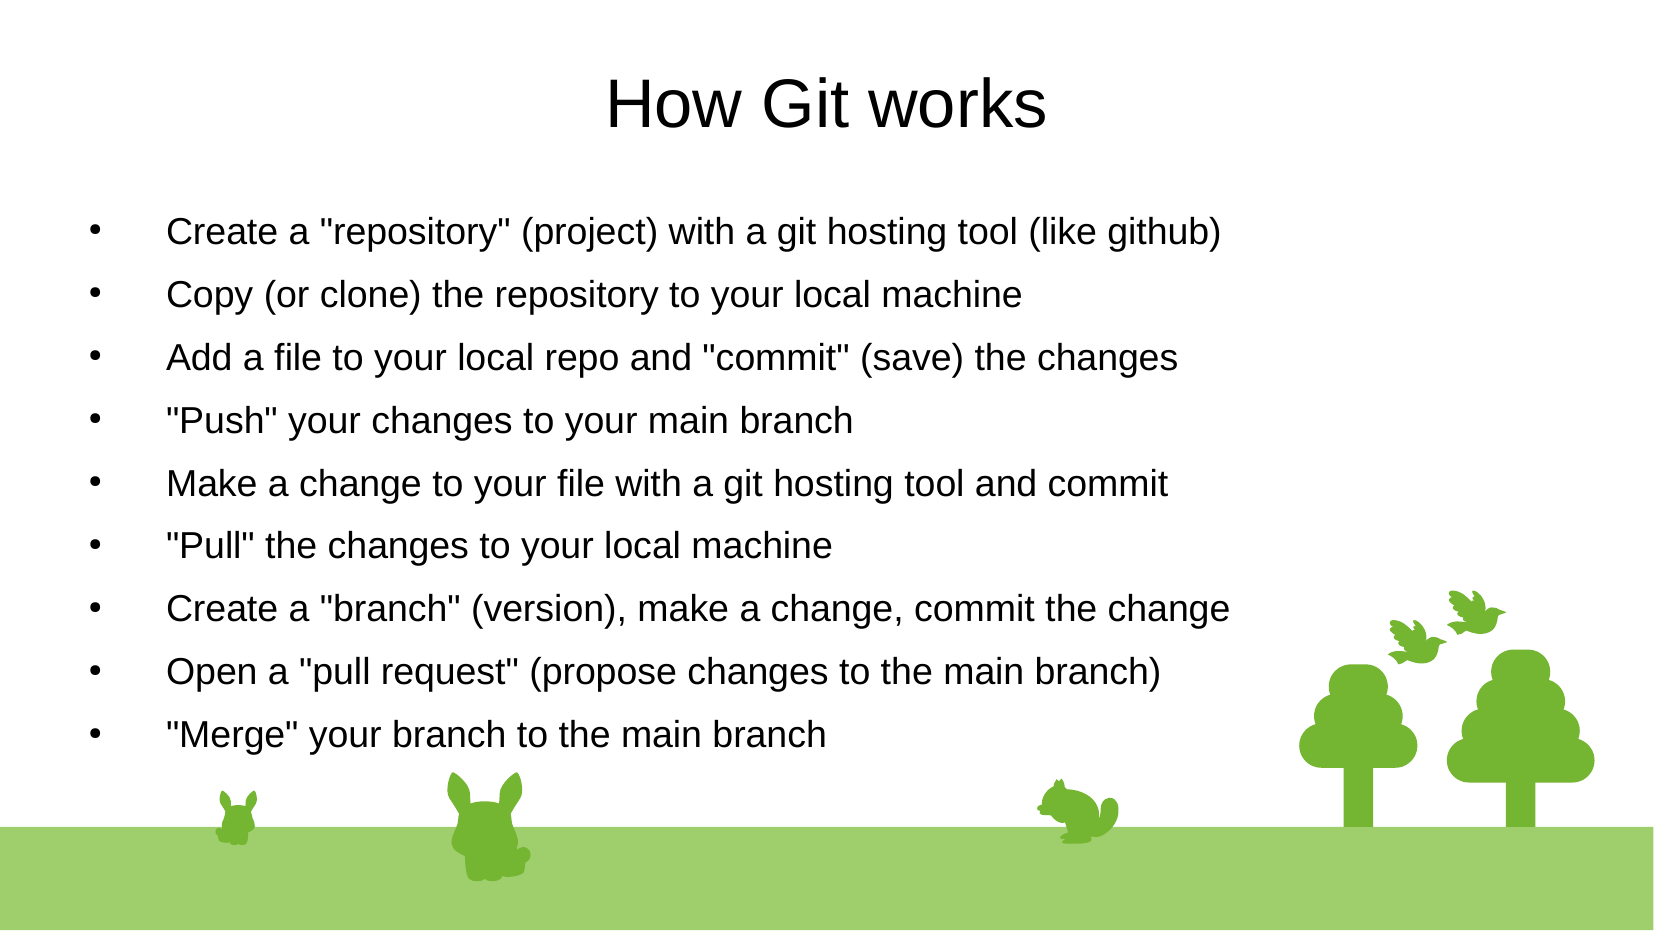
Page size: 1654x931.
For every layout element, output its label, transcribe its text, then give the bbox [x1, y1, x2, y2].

title How Git works [88, 29, 1565, 178]
subtitle Create a "repository" (project) with a git hosting tool (like github) Copy (or clone) the repository to your local machine Add a file to your local repo and "commit" (save) the changes "Push" your changes to your main branch Make a change to your file with a git hosting tool and commit "Pull" the changes to your local machine Create a "branch" (version), make a change, commit the change Open a "pull request" (propose changes to the main branch) "Merge" your branch to the main branch [88, 178, 1565, 756]
